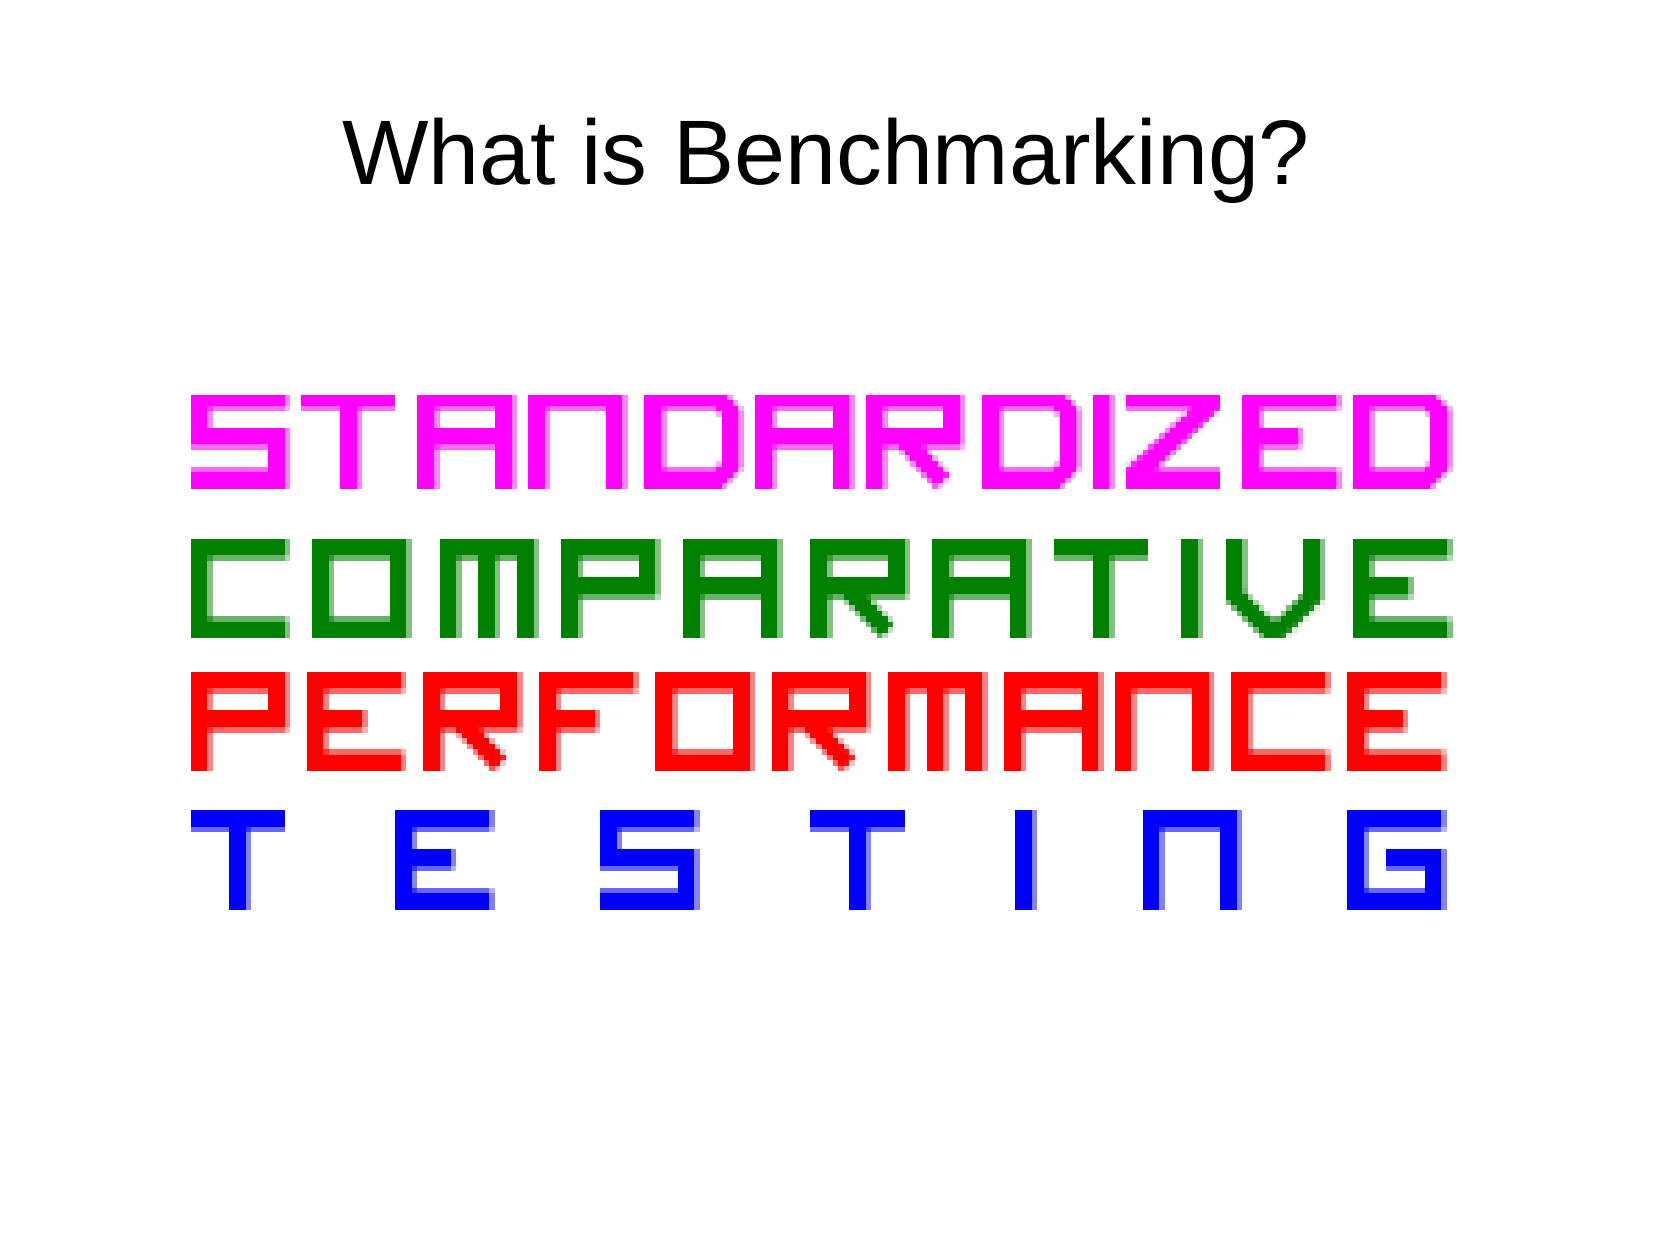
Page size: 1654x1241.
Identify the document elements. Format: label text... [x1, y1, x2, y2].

title What is Benchmarking? [82, 49, 1571, 257]
picture [191, 395, 1453, 916]
